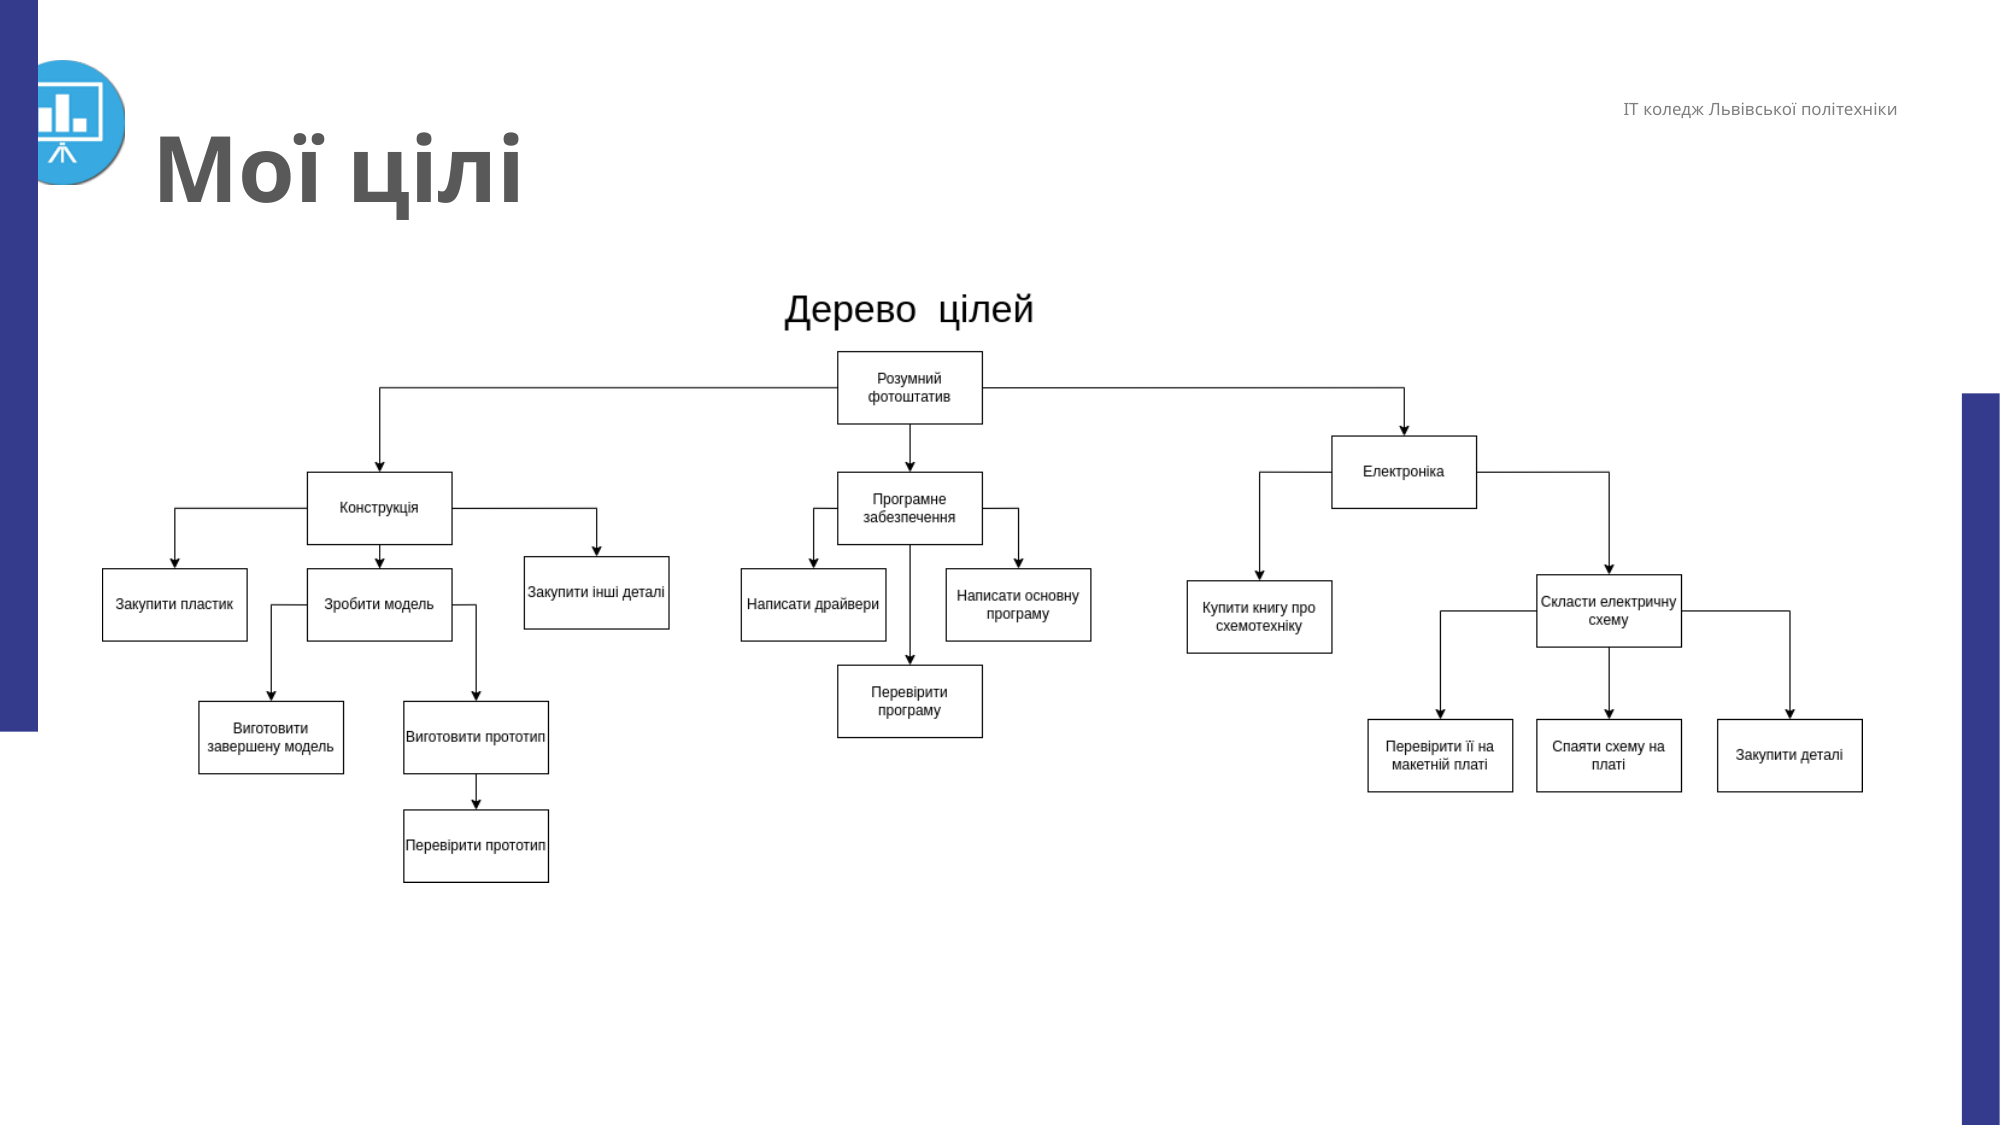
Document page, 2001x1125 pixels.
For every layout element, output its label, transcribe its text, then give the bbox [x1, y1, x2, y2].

text_box IT коледж Львівської політехніки [1345, 85, 1913, 161]
text_box [0, 0, 38, 732]
text_box [1961, 393, 2000, 1125]
picture [38, 60, 125, 185]
picture [102, 286, 1863, 883]
title Мої цілі [137, 59, 1863, 278]
